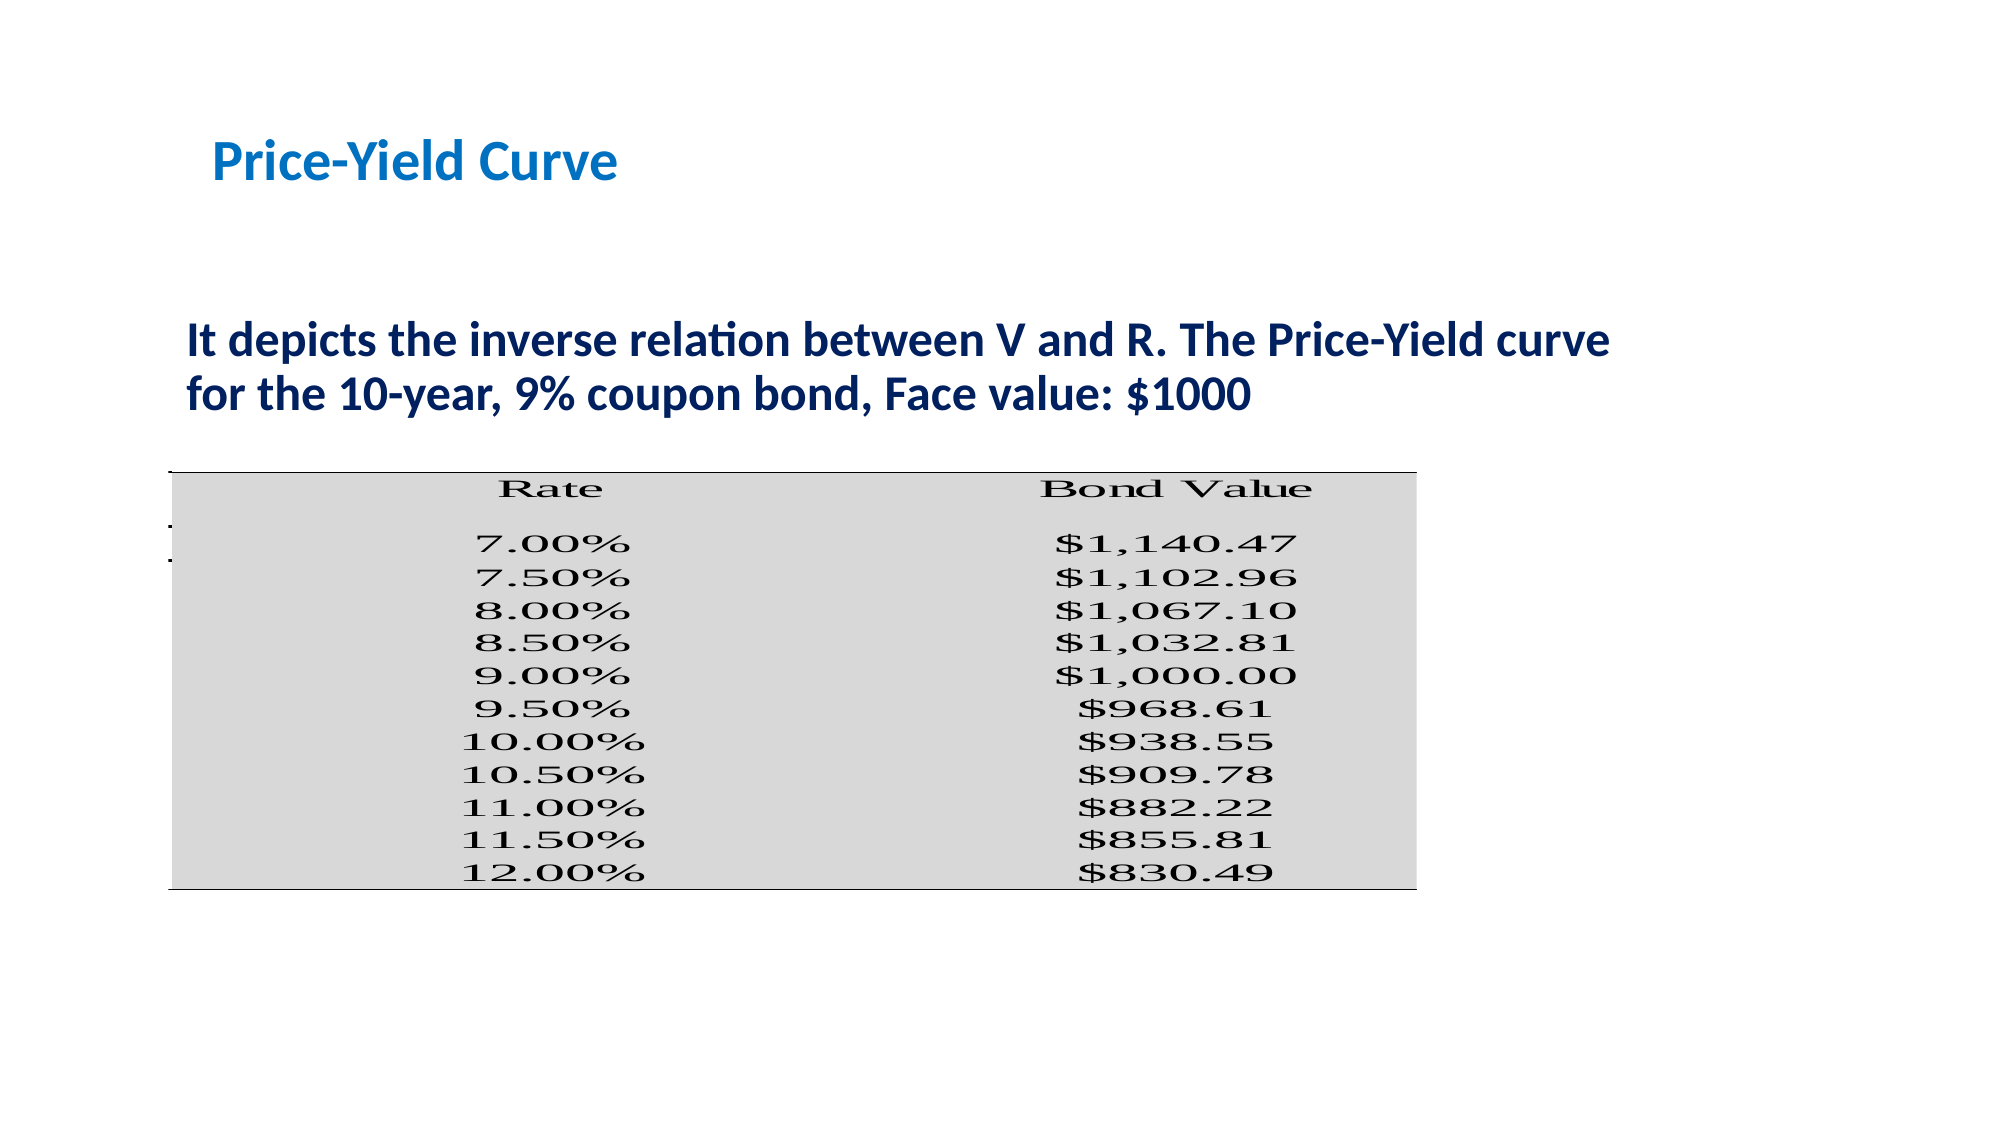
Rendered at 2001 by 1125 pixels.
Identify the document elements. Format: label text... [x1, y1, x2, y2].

text_box Price-Yield Curve [197, 114, 1724, 200]
list It depicts the inverse relation between V and R. The Price-Yield curve for the 10-year, 9% coupon bond, Face value: $1000 [171, 305, 1678, 841]
chart [168, 471, 1421, 891]
